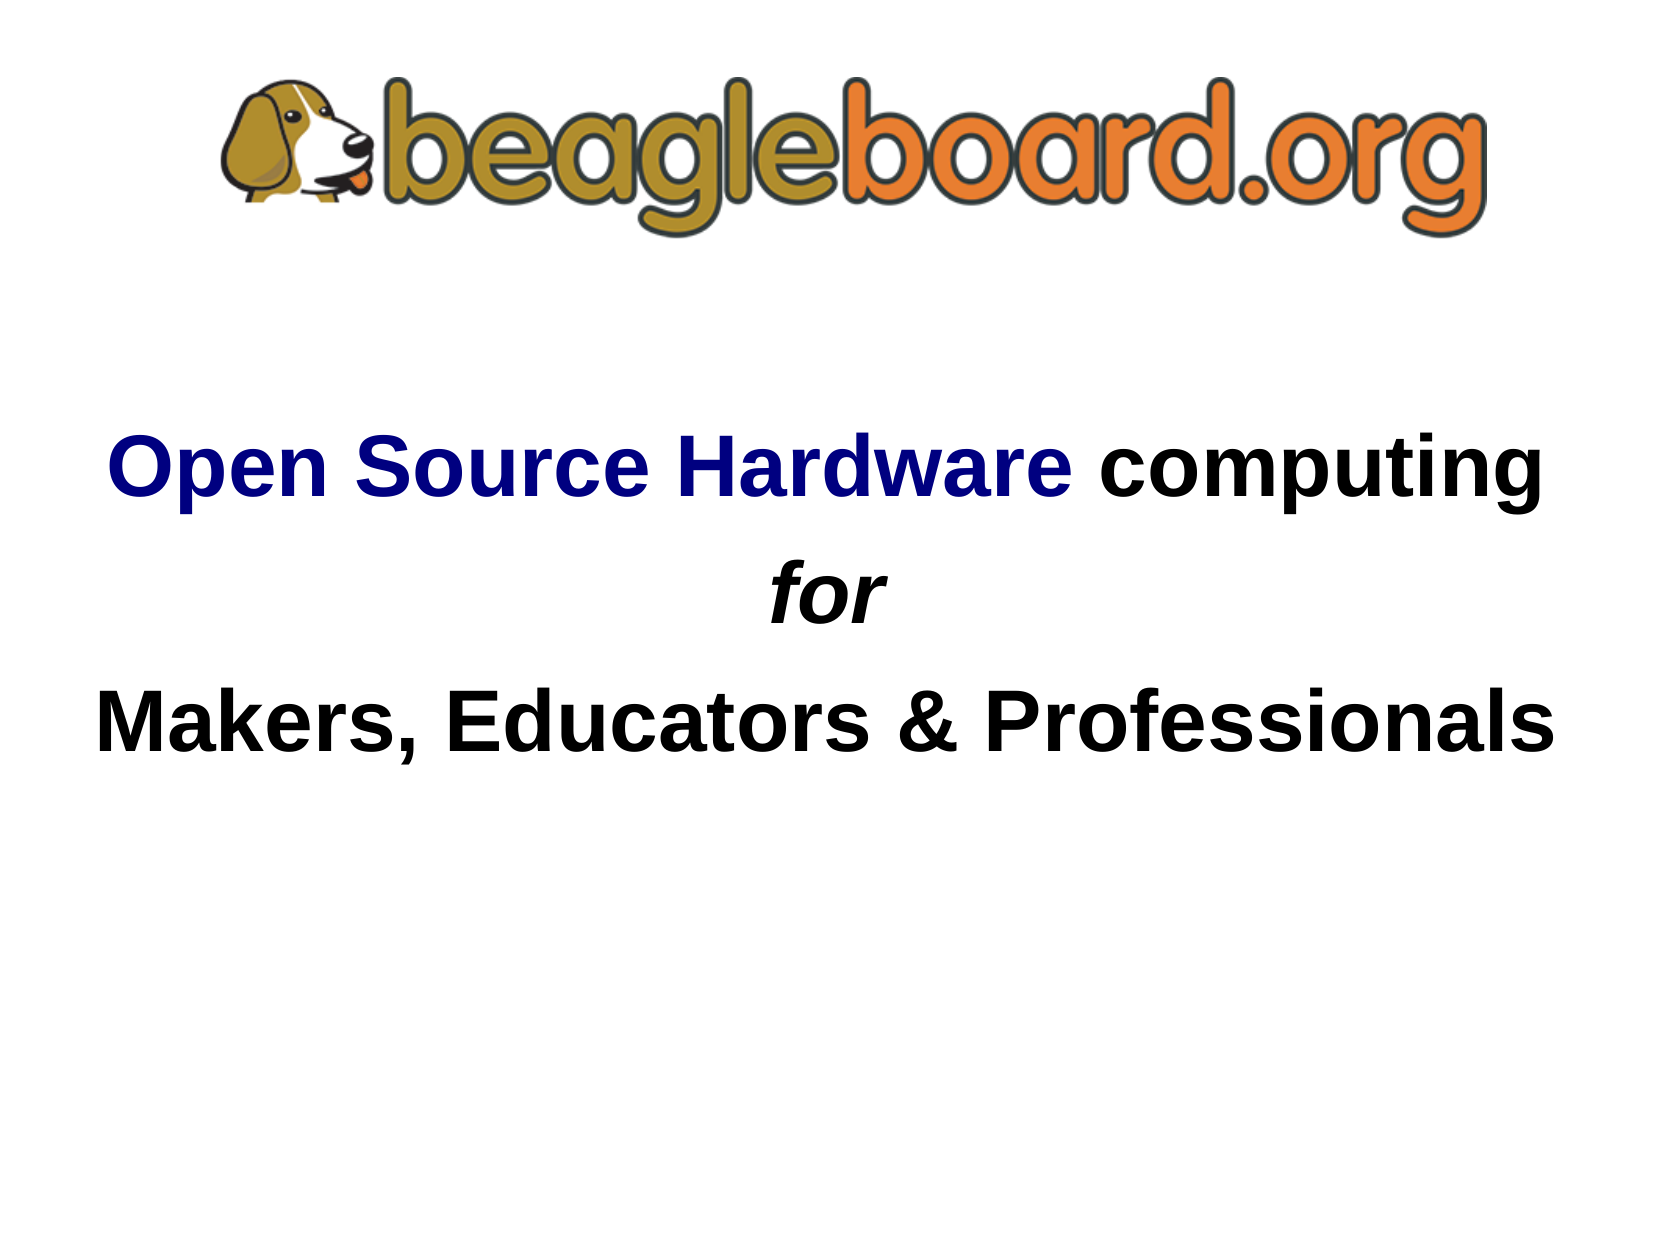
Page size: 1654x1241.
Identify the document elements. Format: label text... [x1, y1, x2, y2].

picture [216, 77, 1487, 242]
list Open Source Hardware computing for Makers, Educators & Professionals [82, 290, 1571, 1010]
